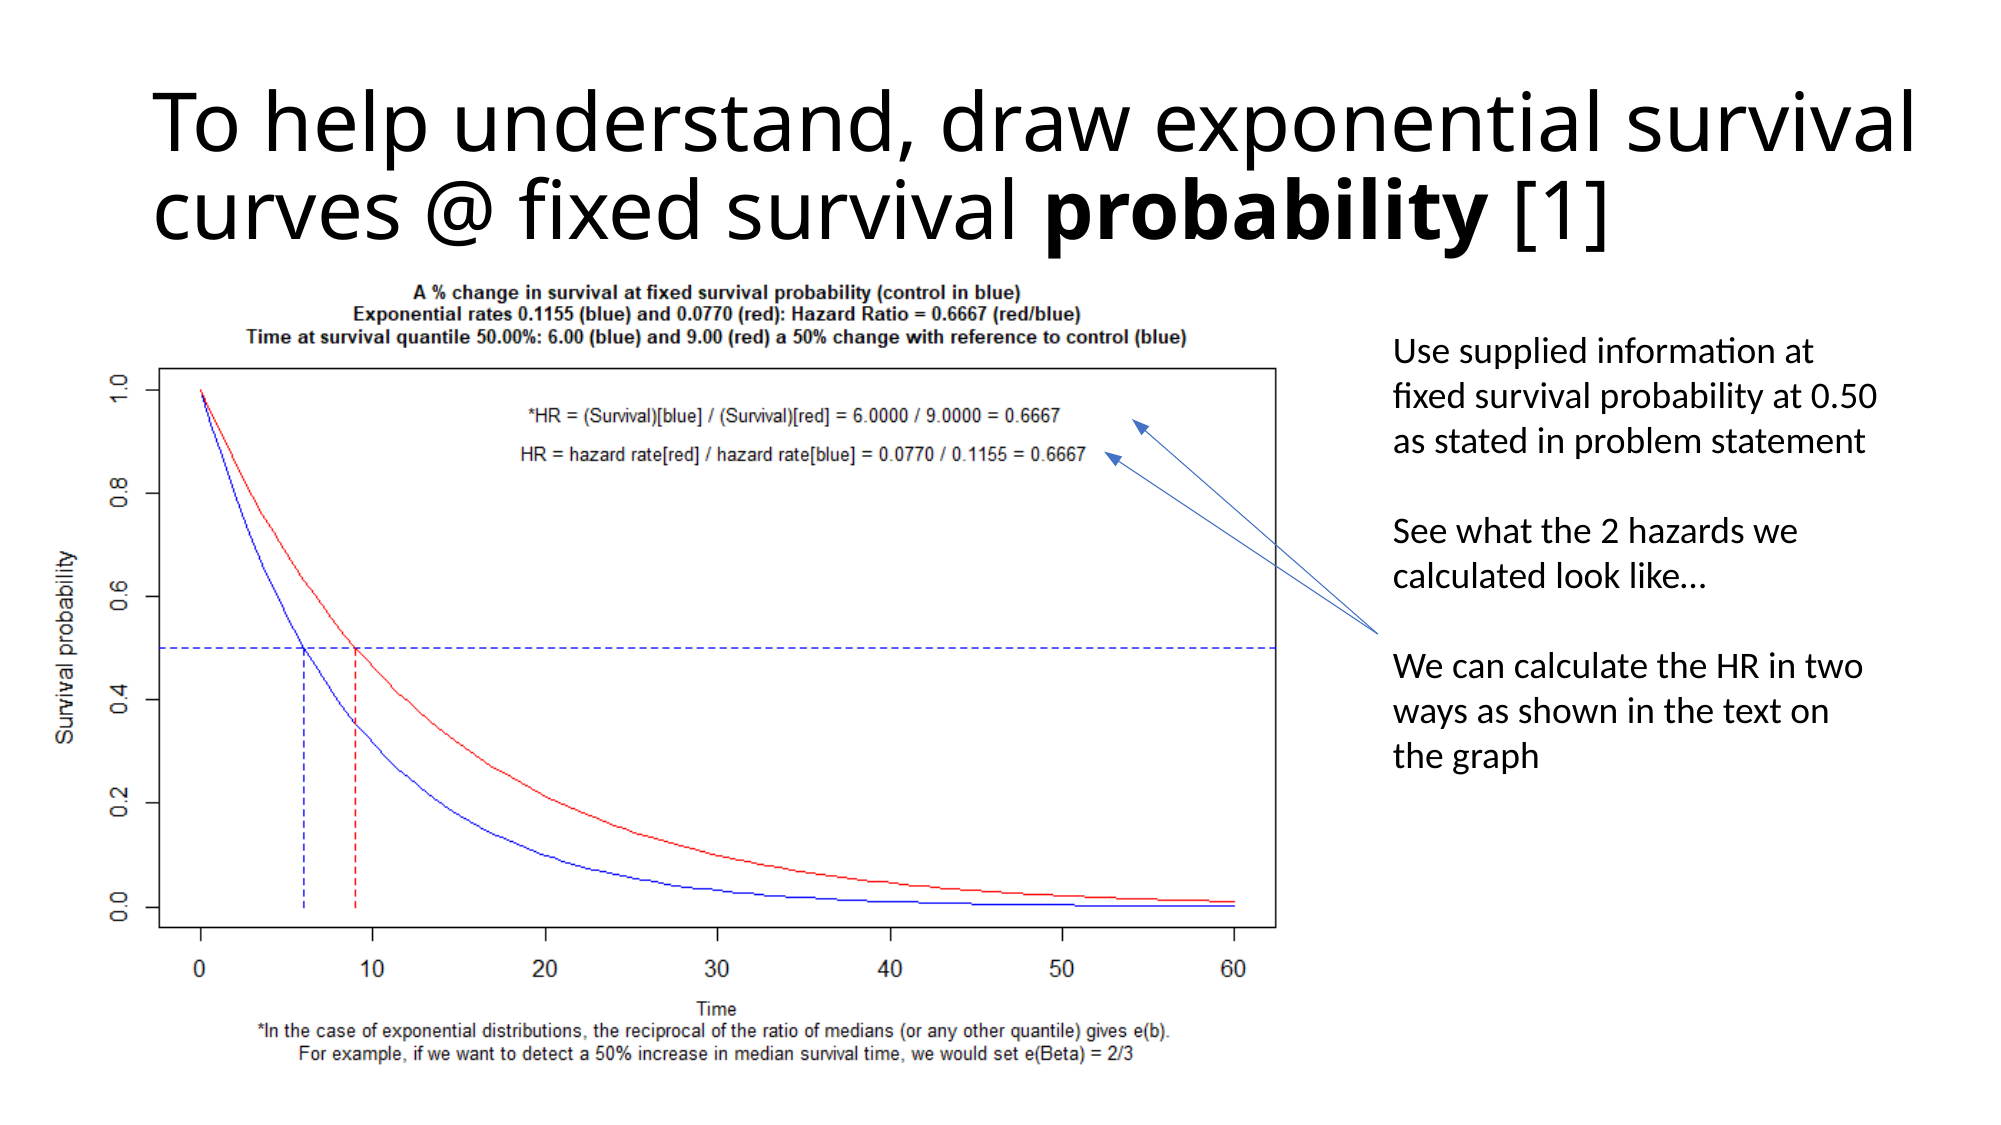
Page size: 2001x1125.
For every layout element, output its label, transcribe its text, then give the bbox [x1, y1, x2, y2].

picture [50, 262, 1301, 1066]
title To help understand, draw exponential survival curves @ fixed survival probability [1] [137, 59, 1947, 278]
text_box Use supplied information at fixed survival probability at 0.50 as stated in problem statement See what the 2 hazards we calculated look like… We can calculate the HR in two ways as shown in the text on the graph [1377, 319, 1899, 789]
